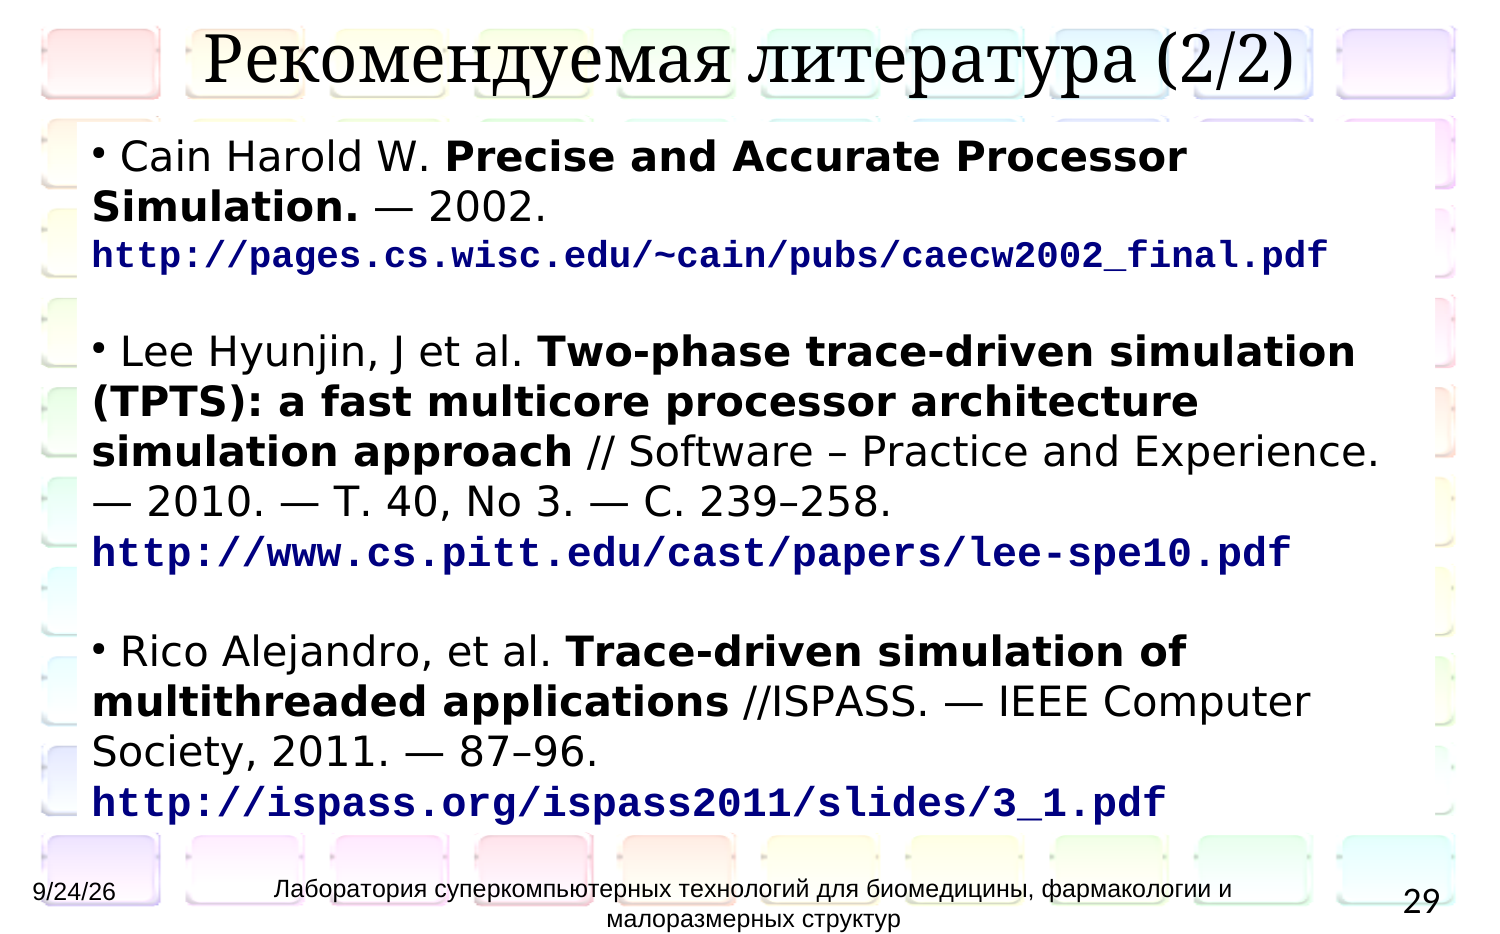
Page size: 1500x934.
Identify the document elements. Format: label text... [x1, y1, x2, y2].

text_box 11/25/12 [17, 868, 171, 934]
title Рекомендуемая литература (2/2) [75, 8, 1425, 104]
picture [0, 0, 1500, 933]
text_box Лаборатория суперкомпьютерных технологий для биомедицины, фармакологии и малоразмерных структур [171, 864, 1447, 934]
text_box Cain Harold W. Precise and Accurate Processor Simulation. — 2002. http://pages.cs.wisc.edu/~cain/pubs/caecw2002_final.pdf Lee Hyunjin, J et al. Two-phase trace-driven simulation (TPTS): a fast multicore processor architecture simulation approach // Software – Practice and Experience. — 2010. — Т. 40, No 3. — С. 239–258. http://www.cs.pitt.edu/cast/papers/lee-spe10.pdf Rico Alejandro, et al. Trace-driven simulation of multithreaded applications //ISPASS. — IEEE Computer Society, 2011. — 87–96. http://ispass.org/ispass2011/slides/3_1.pdf [76, 122, 1436, 833]
text_box <number> [1387, 868, 1500, 934]
